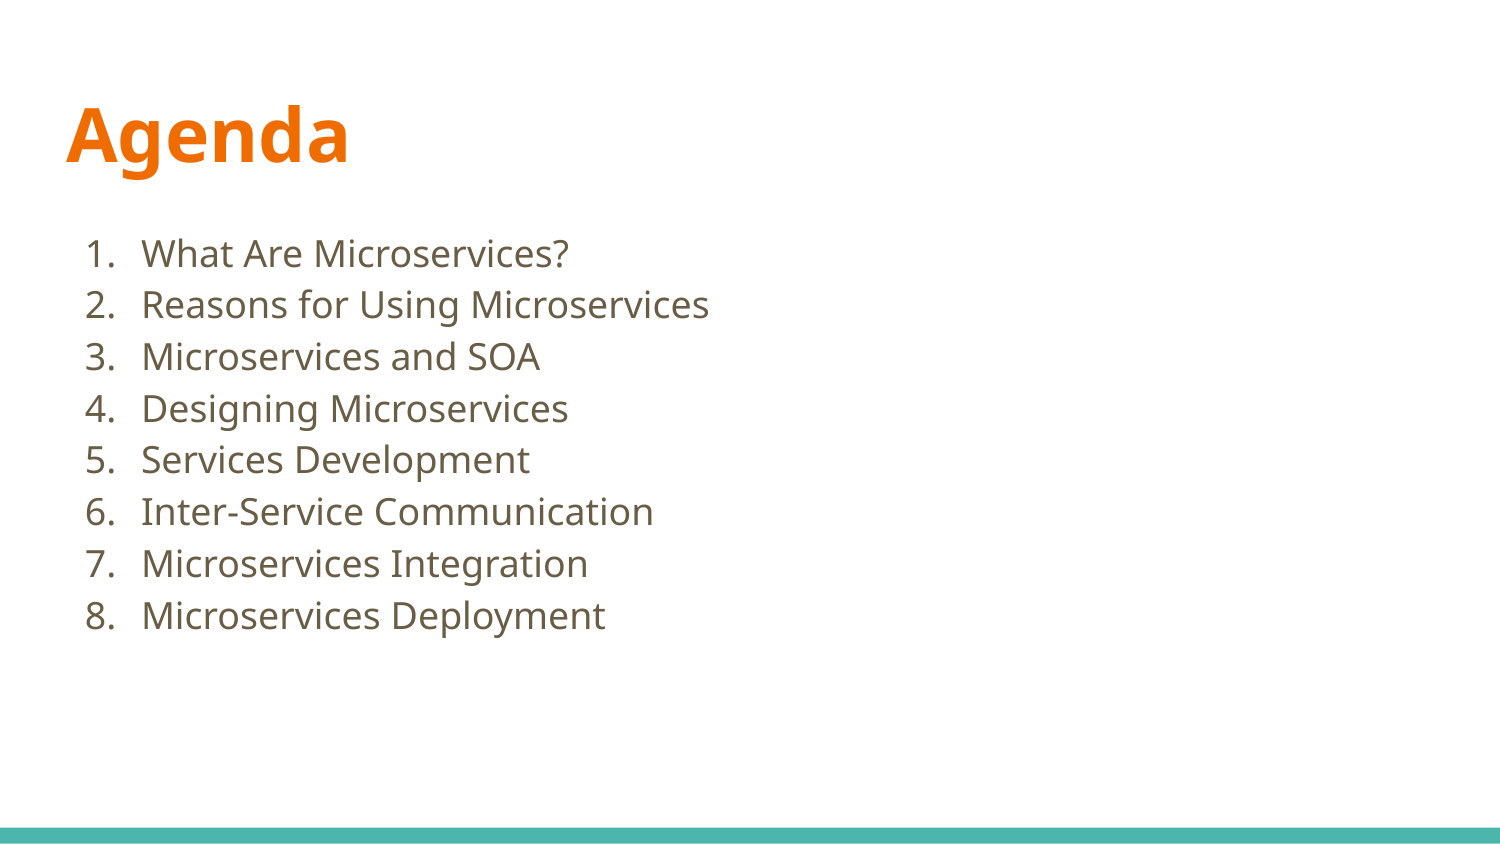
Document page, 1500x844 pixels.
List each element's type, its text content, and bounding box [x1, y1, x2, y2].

list What Are Microservices? Reasons for Using Microservices Microservices and SOA Designing Microservices Services Development Inter-Service Communication Microservices Integration Microservices Deployment [51, 207, 1449, 750]
title Agenda [51, 72, 1449, 189]
